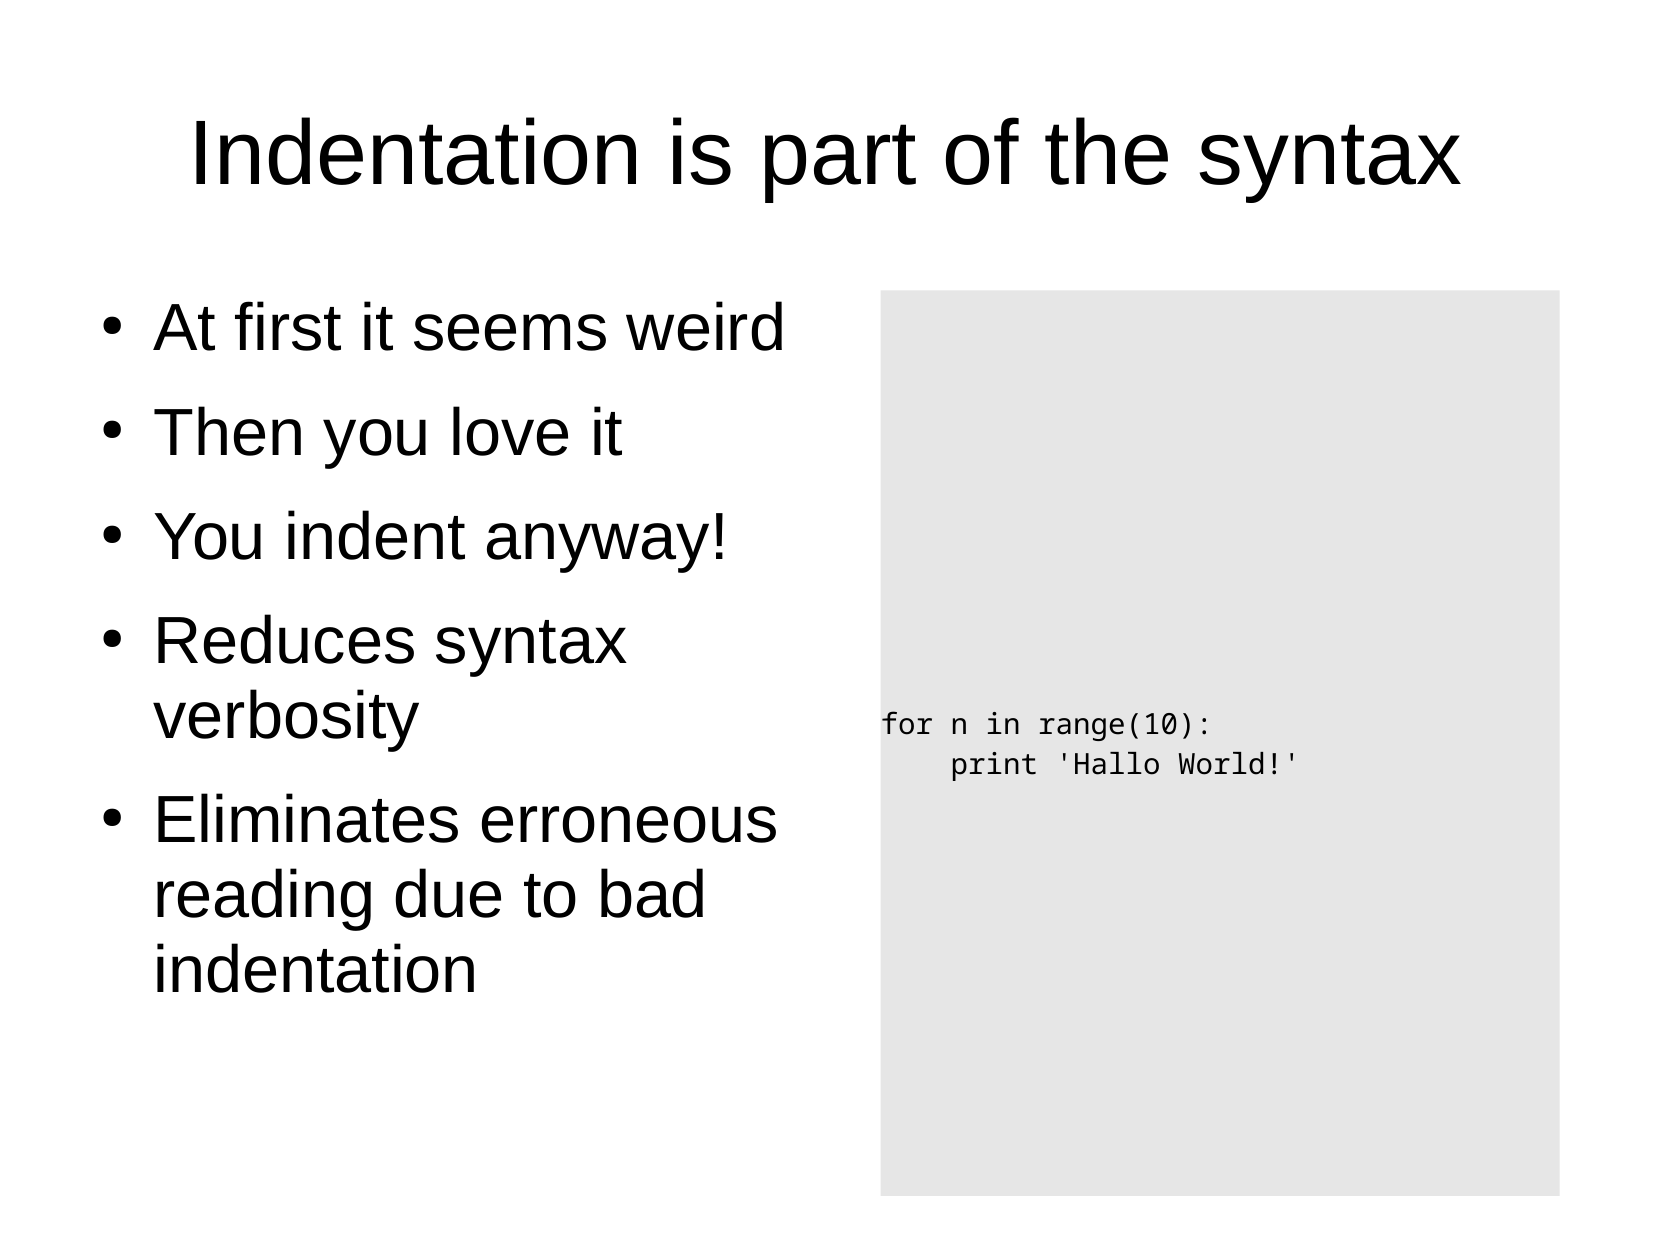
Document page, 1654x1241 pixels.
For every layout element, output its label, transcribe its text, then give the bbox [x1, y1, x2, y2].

title Indentation is part of the syntax [82, 49, 1571, 257]
list At first it seems weird Then you love it You indent anyway! Reduces syntax verbosity Eliminates erroneous reading due to bad indentation [82, 290, 793, 1010]
title for n in range(10): print 'Hallo World!' [880, 290, 1560, 1196]
